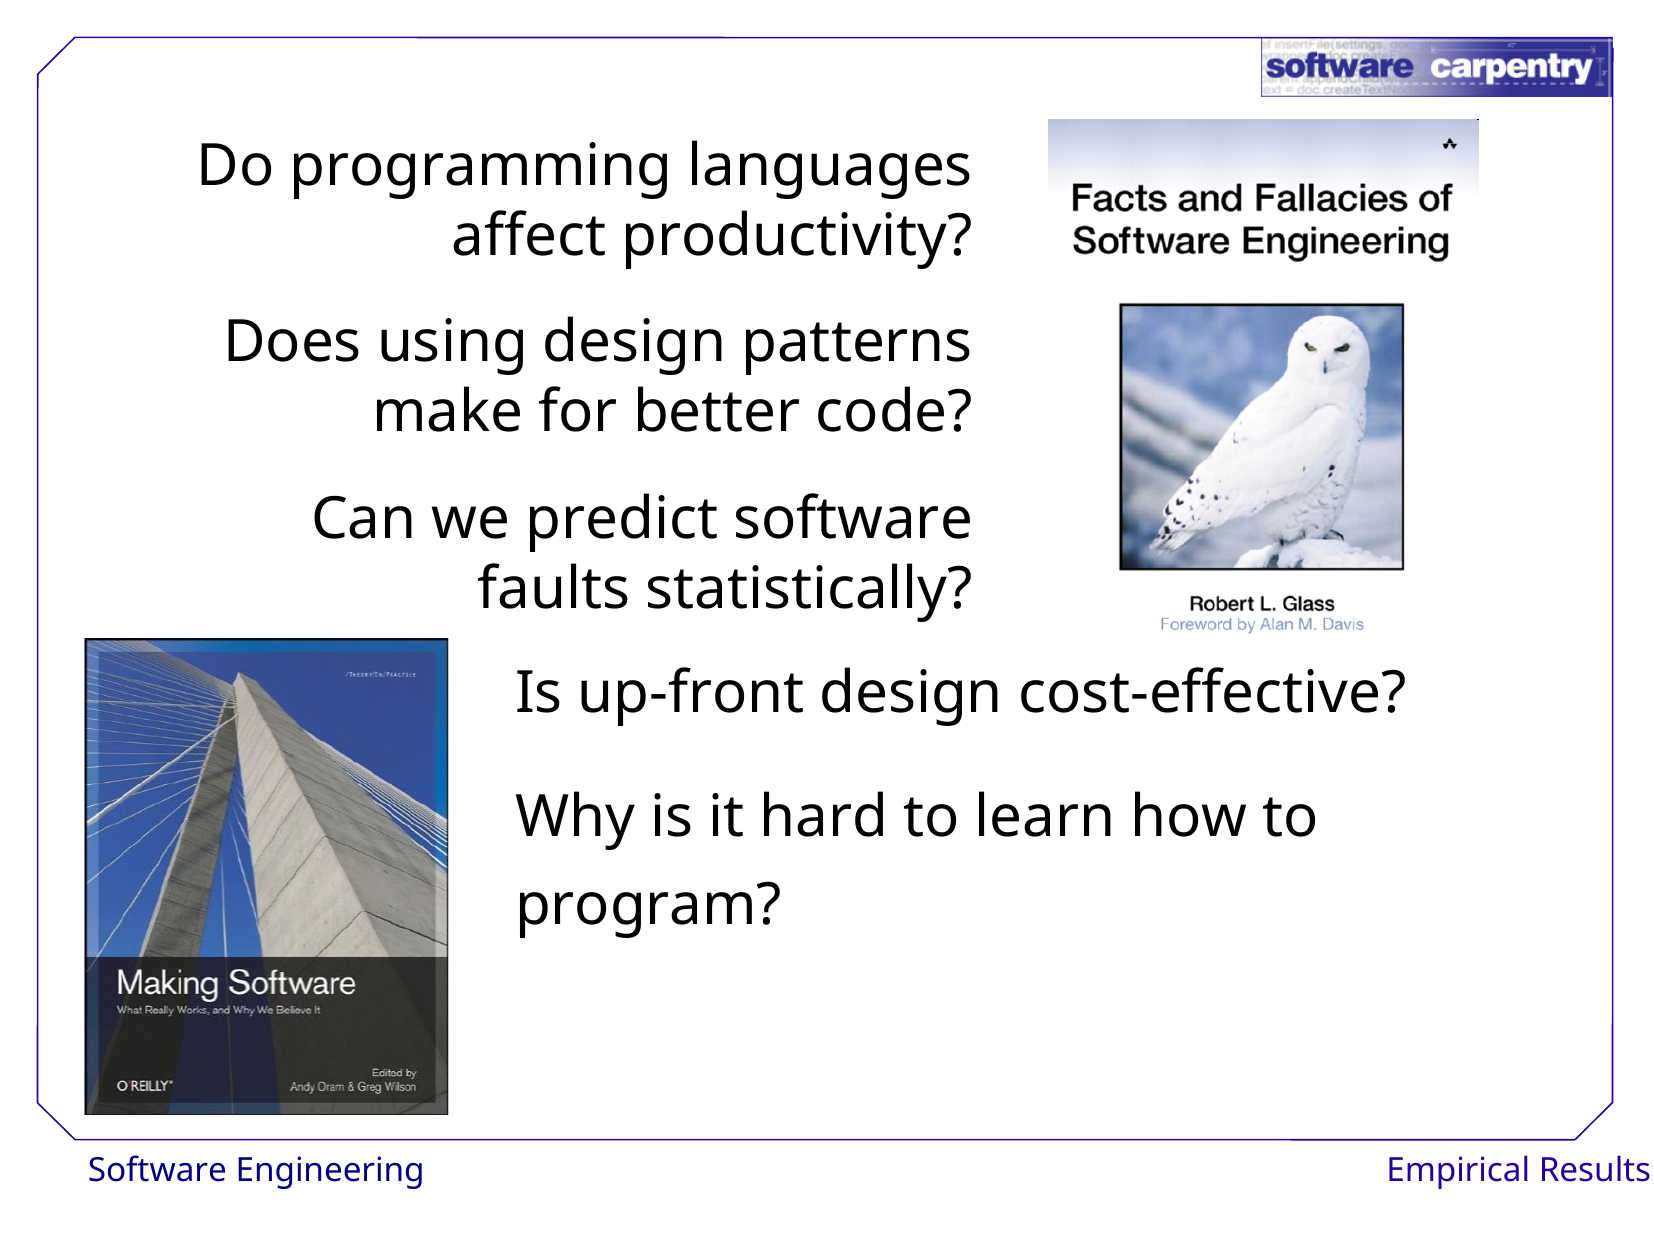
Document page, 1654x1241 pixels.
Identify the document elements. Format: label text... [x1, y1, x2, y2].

text_box Is up-front design cost-effective? Why is it hard to learn how to program? [500, 629, 1574, 944]
picture [1261, 39, 1613, 97]
picture [84, 638, 449, 1115]
text_box Do programming languages affect productivity? Does using design patterns make for better code? Can we predict software faults statistically? [165, 119, 988, 628]
picture [1048, 119, 1479, 658]
